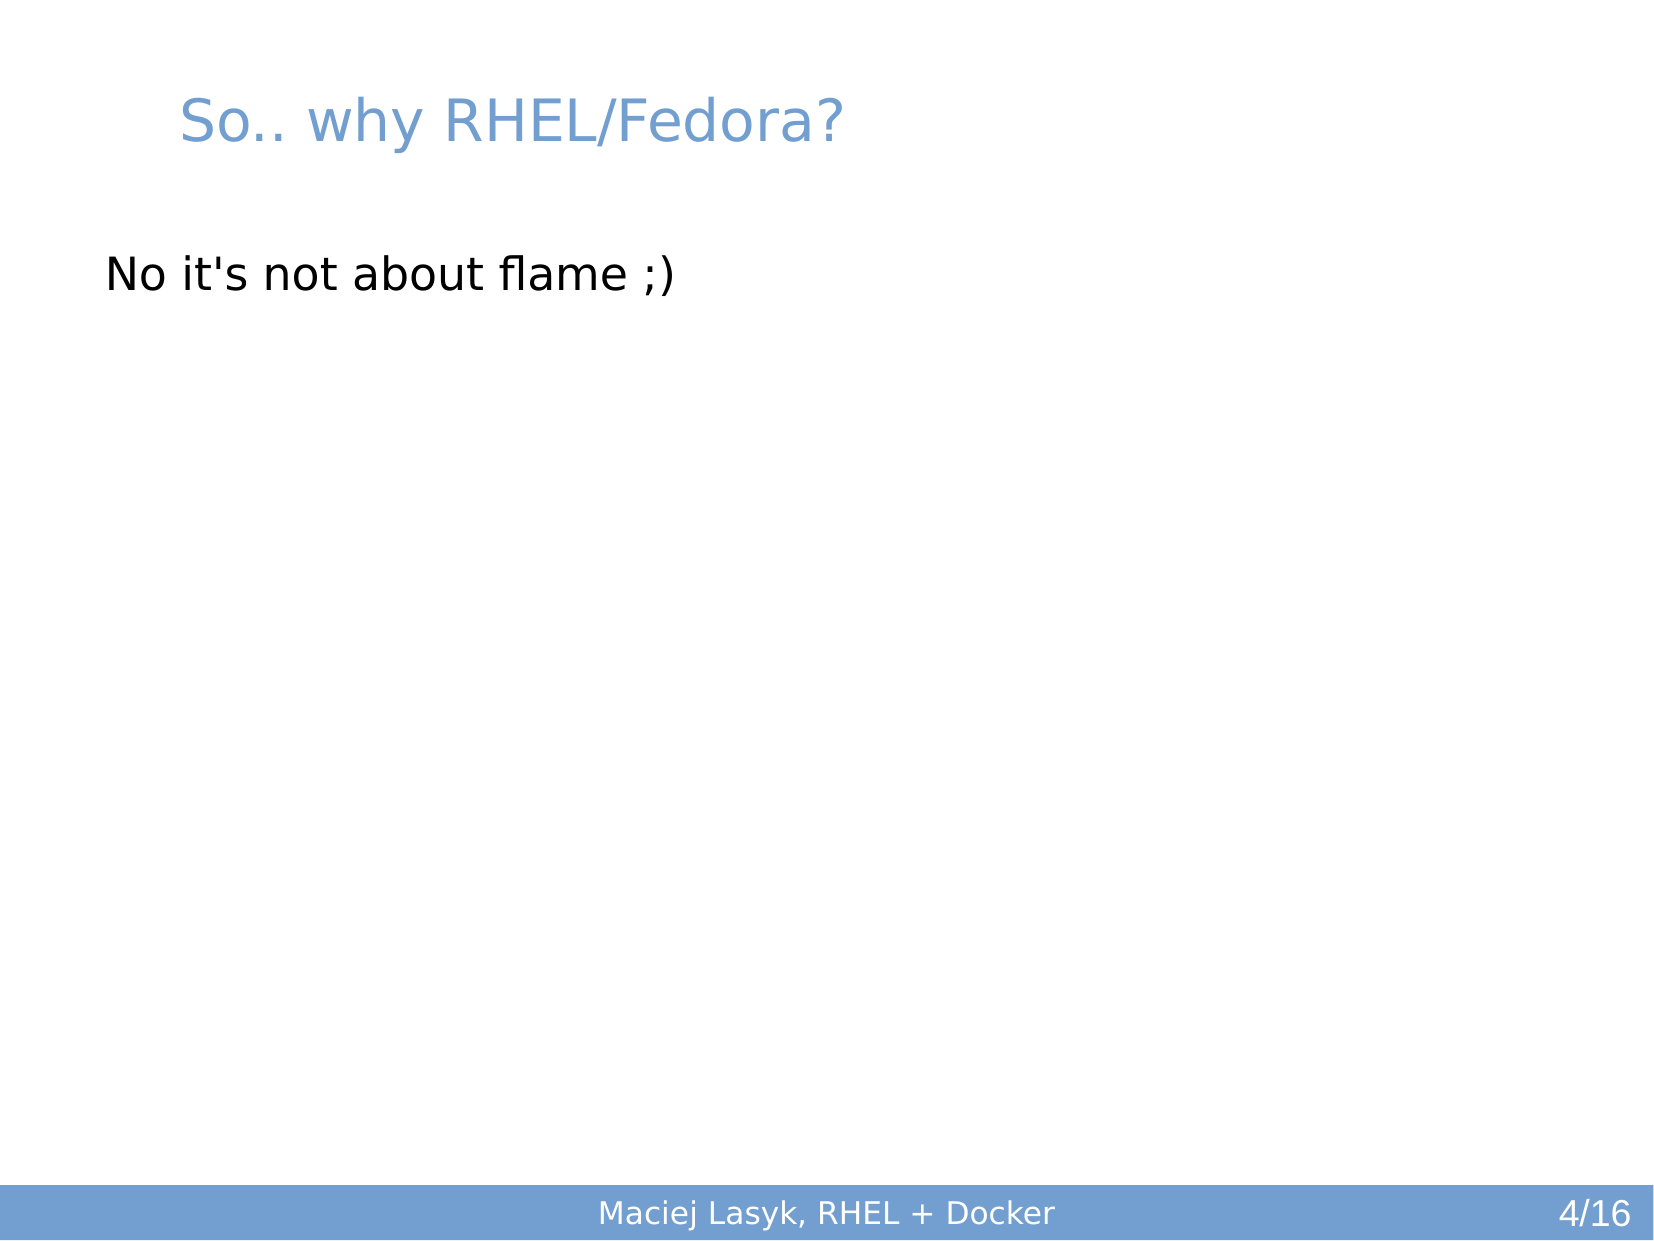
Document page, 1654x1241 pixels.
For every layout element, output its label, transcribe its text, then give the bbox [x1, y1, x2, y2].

text_box 4/16 [1533, 1185, 1647, 1241]
text_box Maciej Lasyk, RHEL + Docker [583, 1188, 1071, 1240]
text_box [1647, 1185, 1654, 1241]
text_box [0, 1185, 1533, 1241]
text_box No it's not about flame ;) [90, 240, 692, 309]
text_box So.. why RHEL/Fedora? [164, 79, 862, 163]
